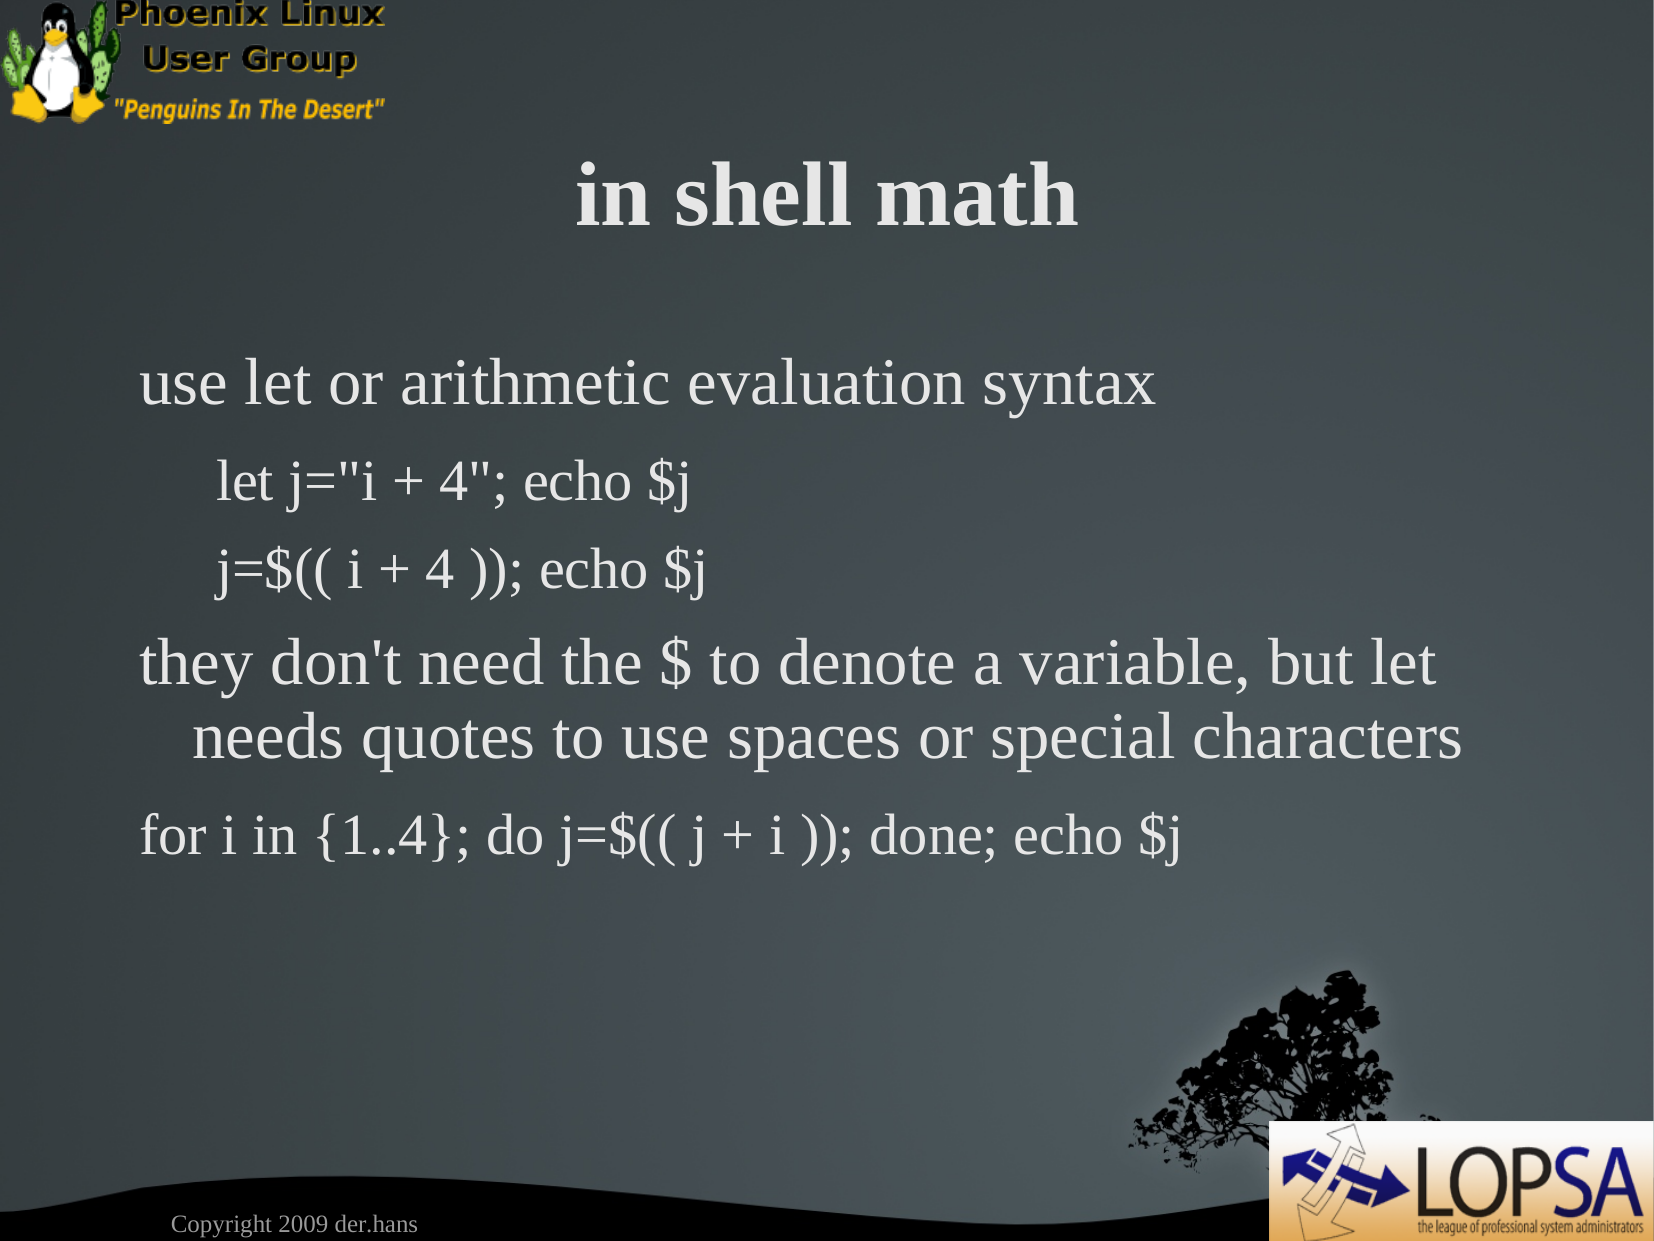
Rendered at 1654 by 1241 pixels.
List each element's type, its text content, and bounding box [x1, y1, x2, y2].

picture [0, 0, 1654, 1241]
list use let or arithmetic evaluation syntax let j="i + 4"; echo $j j=$(( i + 4 )); echo $j they don't need the $ to denote a variable, but let needs quotes to use spaces or special characters for i in {1..4}; do j=$(( j + i )); done; echo $j [121, 344, 1534, 1127]
title in shell math [121, 91, 1534, 299]
